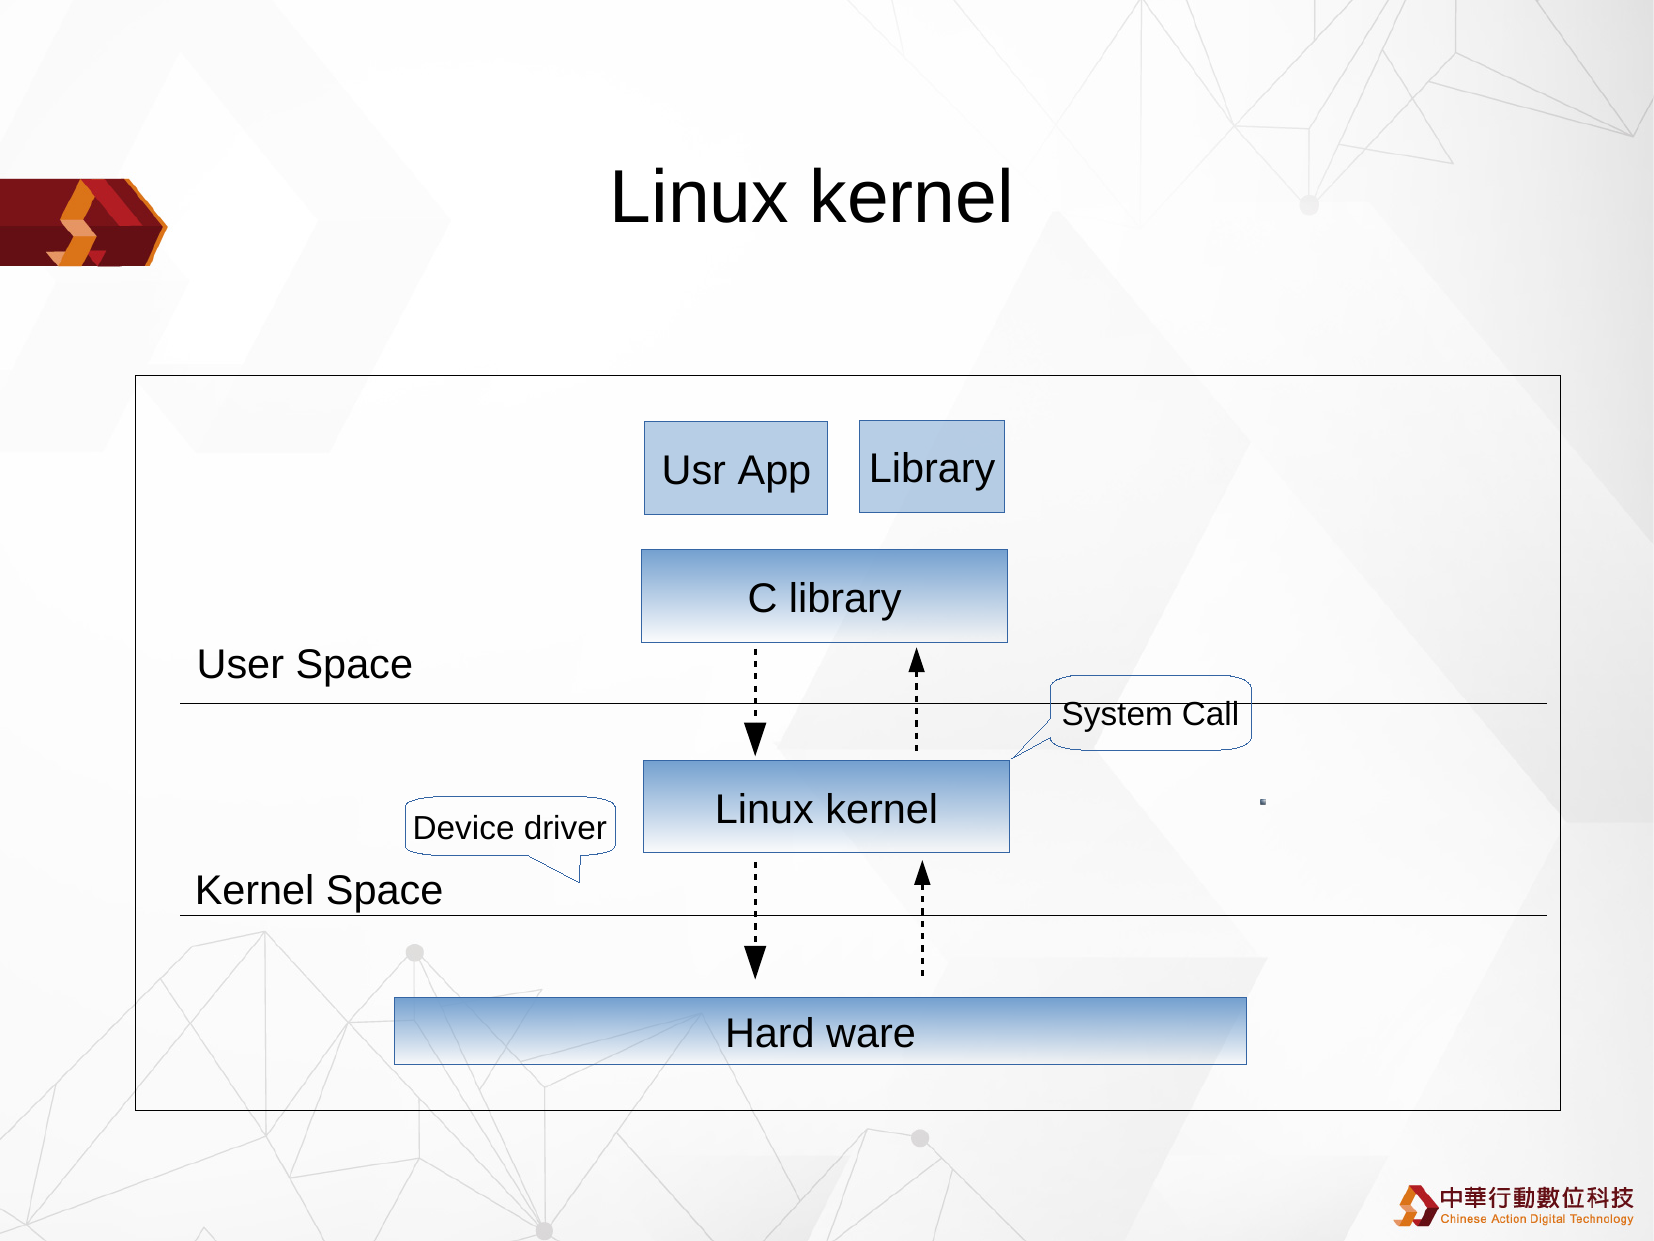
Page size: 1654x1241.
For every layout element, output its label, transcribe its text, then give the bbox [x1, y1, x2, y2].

text_box Linux kernel [643, 760, 1010, 853]
text_box Hard ware [394, 997, 1247, 1065]
title Linux kernel [118, 112, 1506, 281]
text_box C library [641, 549, 1008, 643]
picture [0, 0, 1654, 1241]
text_box Device driver [405, 796, 616, 883]
text_box Kernel Space [180, 855, 484, 920]
text_box User Space [181, 629, 526, 704]
text_box Library [859, 420, 1005, 513]
text_box Usr App [644, 421, 828, 515]
text_box System Call [1011, 675, 1252, 759]
